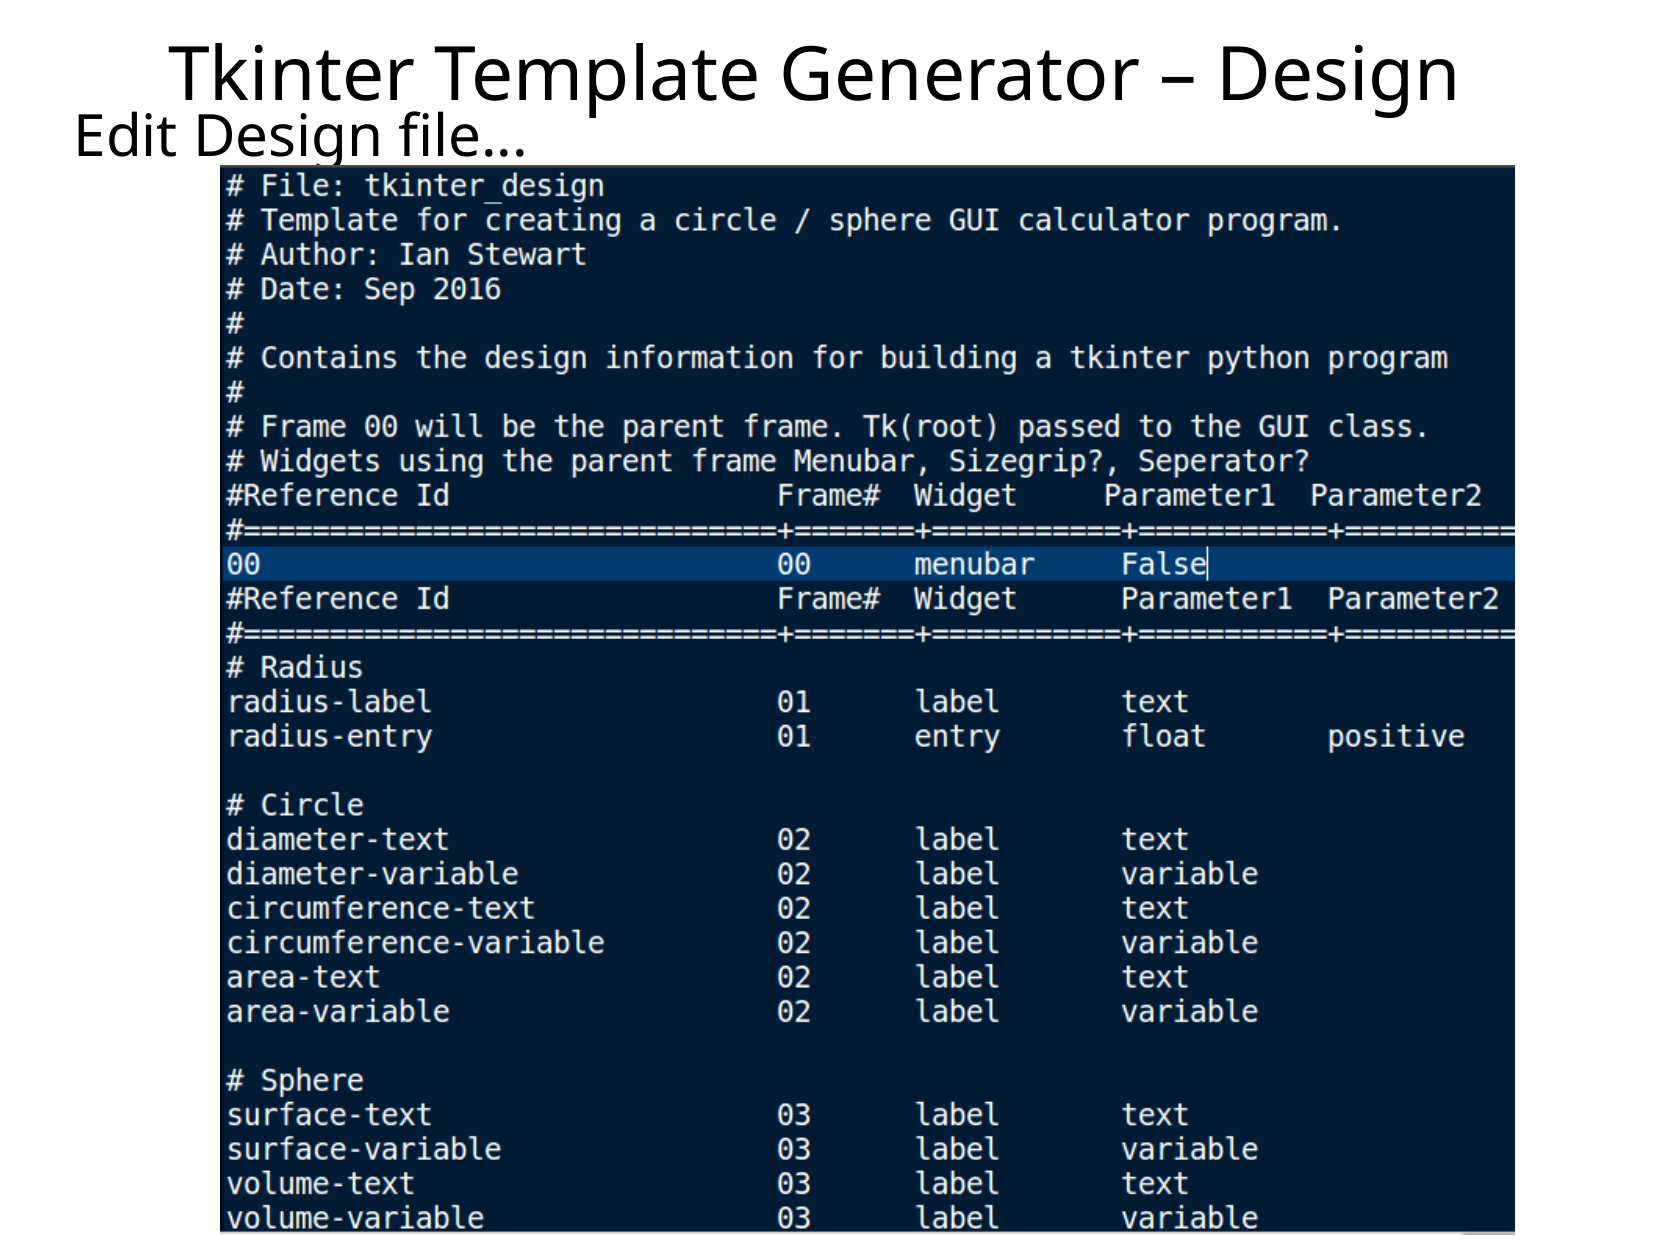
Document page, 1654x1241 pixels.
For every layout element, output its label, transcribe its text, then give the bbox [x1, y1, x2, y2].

title Edit Design file... [73, 88, 1562, 180]
title Tkinter Template Generator – Design [70, 7, 1560, 137]
picture [220, 165, 1515, 1235]
